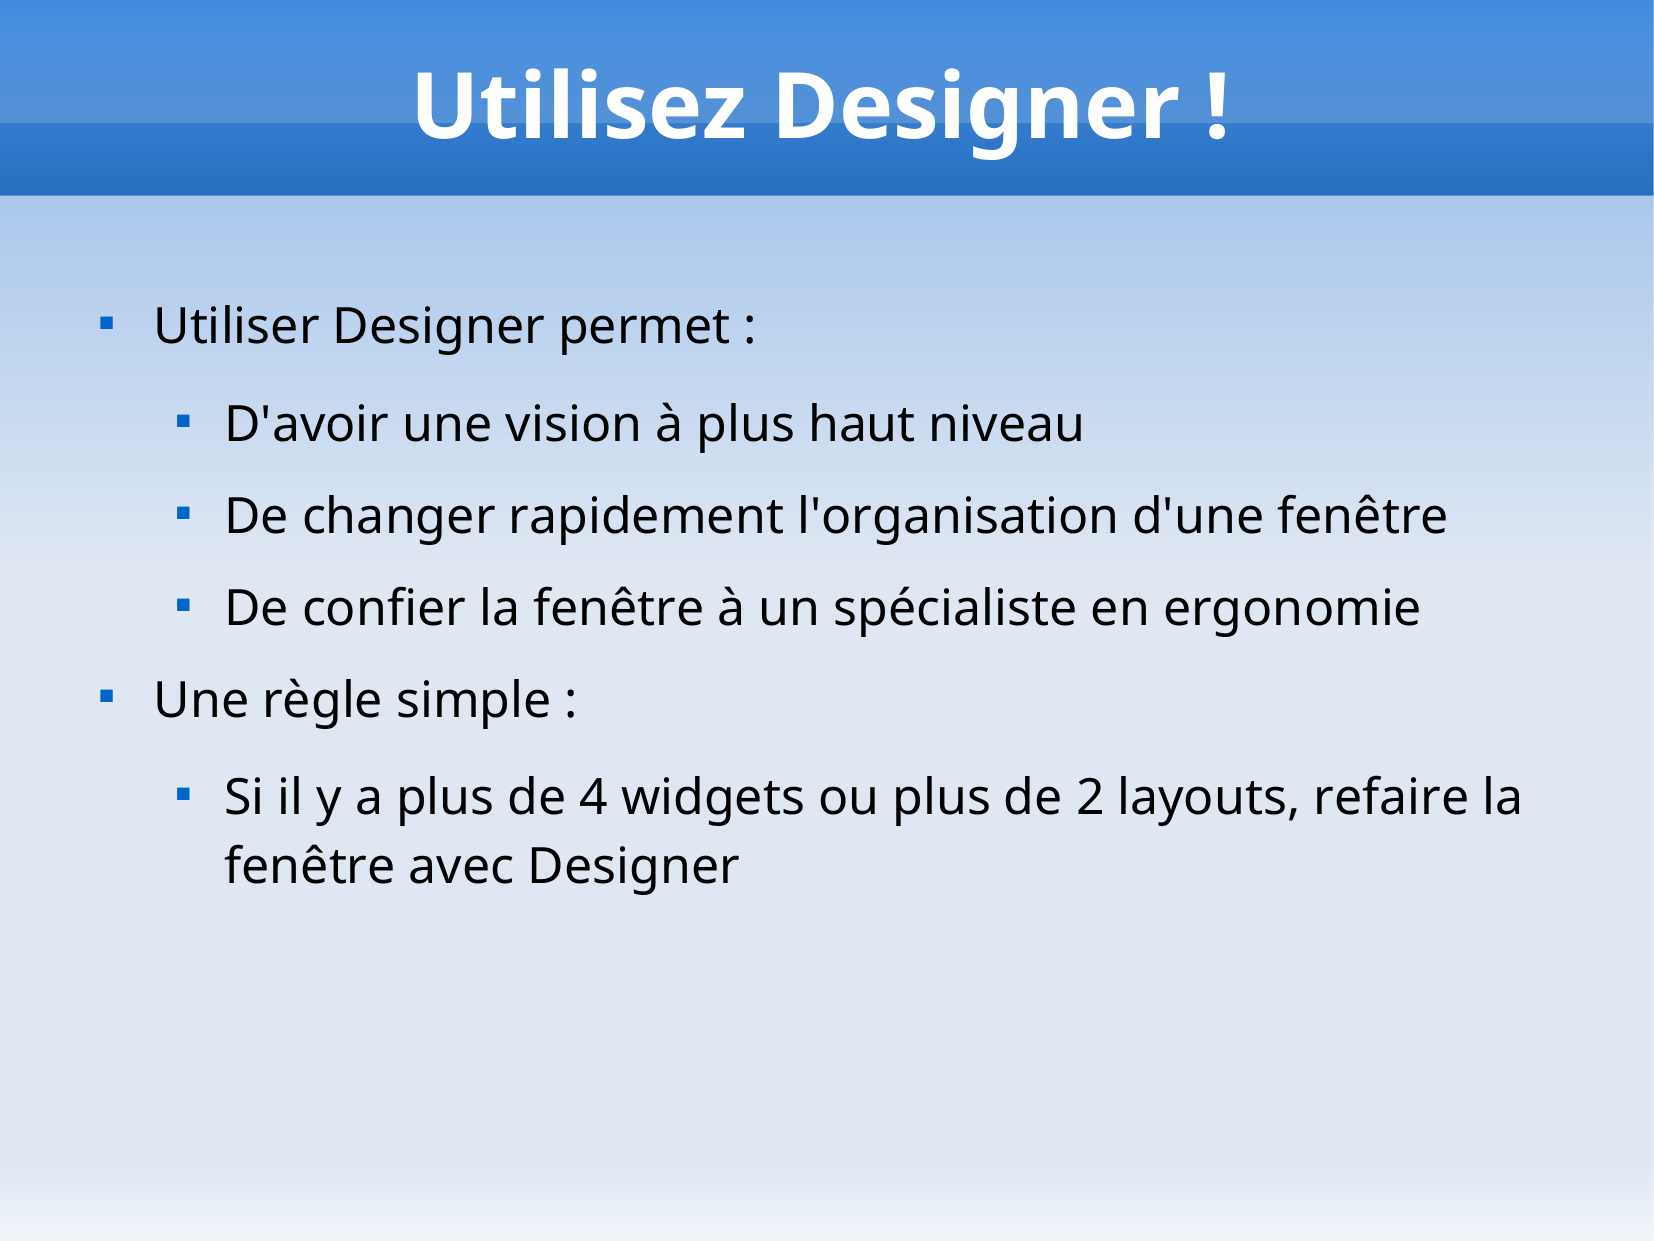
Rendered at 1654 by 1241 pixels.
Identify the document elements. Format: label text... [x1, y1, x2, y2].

list Utiliser Designer permet : D'avoir une vision à plus haut niveau De changer rapidement l'organisation d'une fenêtre De confier la fenêtre à un spécialiste en ergonomie Une règle simple : Si il y a plus de 4 widgets ou plus de 2 layouts, refaire la fenêtre avec Designer [82, 290, 1571, 1109]
picture [0, 0, 1654, 1241]
title Utilisez Designer ! [76, 0, 1565, 208]
